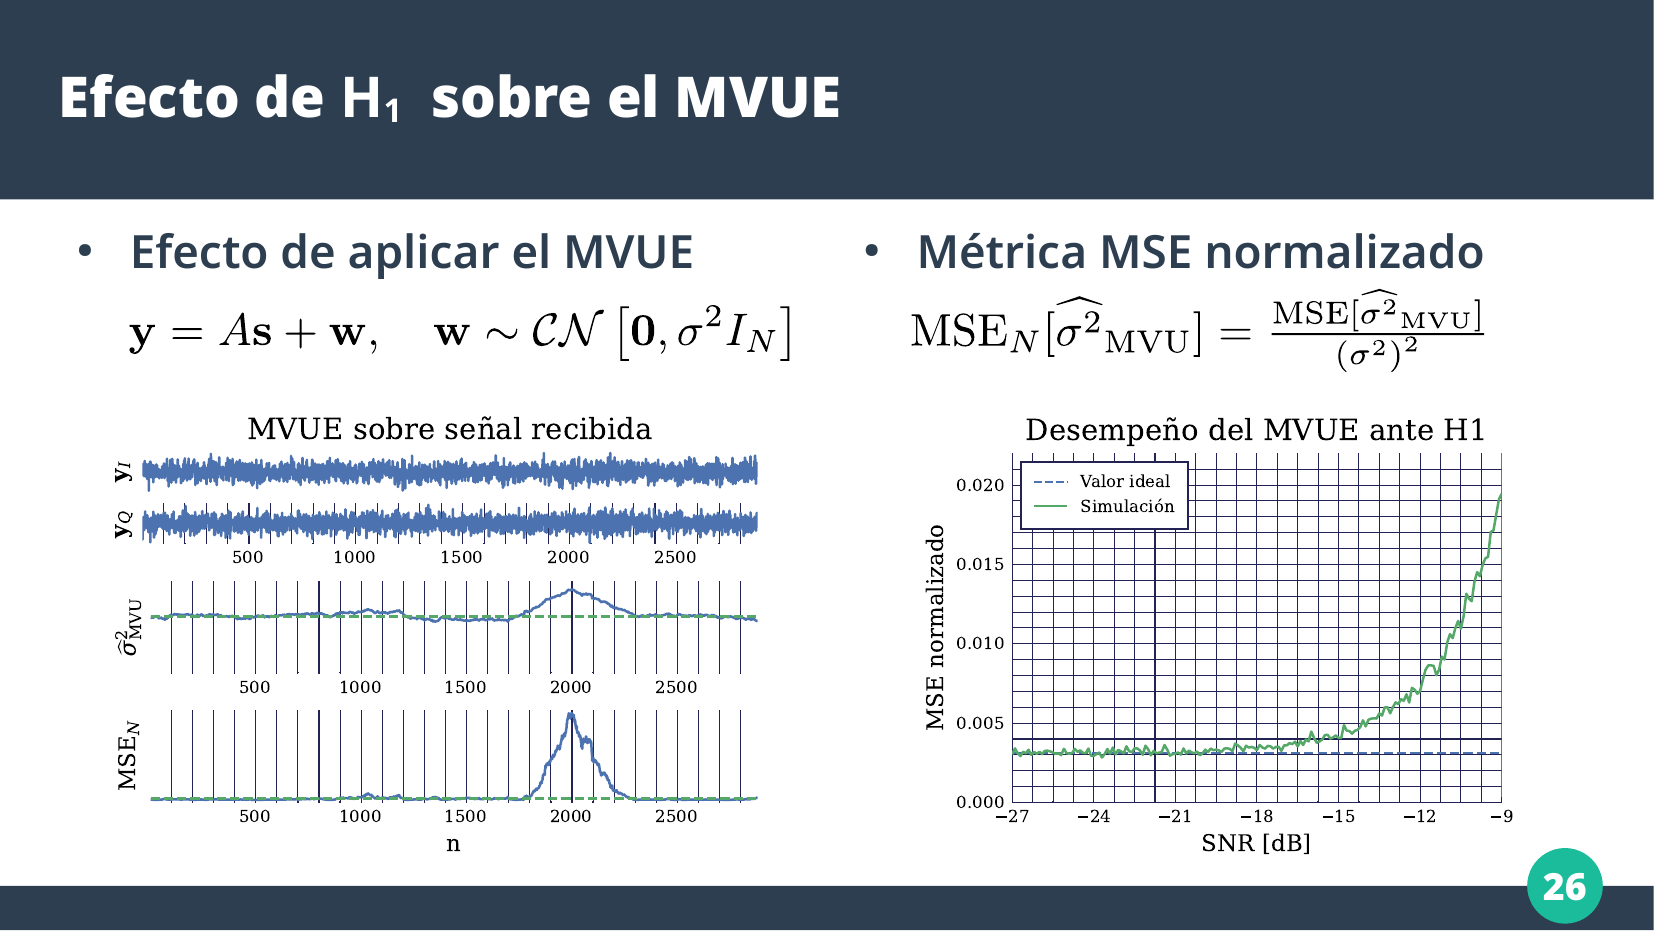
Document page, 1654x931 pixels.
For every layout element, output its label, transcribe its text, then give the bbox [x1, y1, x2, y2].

title Efecto de H1 sobre el MVUE [59, 37, 1595, 155]
picture [919, 412, 1521, 864]
list Métrica MSE normalizado [845, 219, 1596, 427]
list Efecto de aplicar el MVUE [59, 219, 809, 389]
text_box [129, 305, 790, 361]
text_box [911, 288, 1485, 373]
picture [103, 412, 764, 864]
